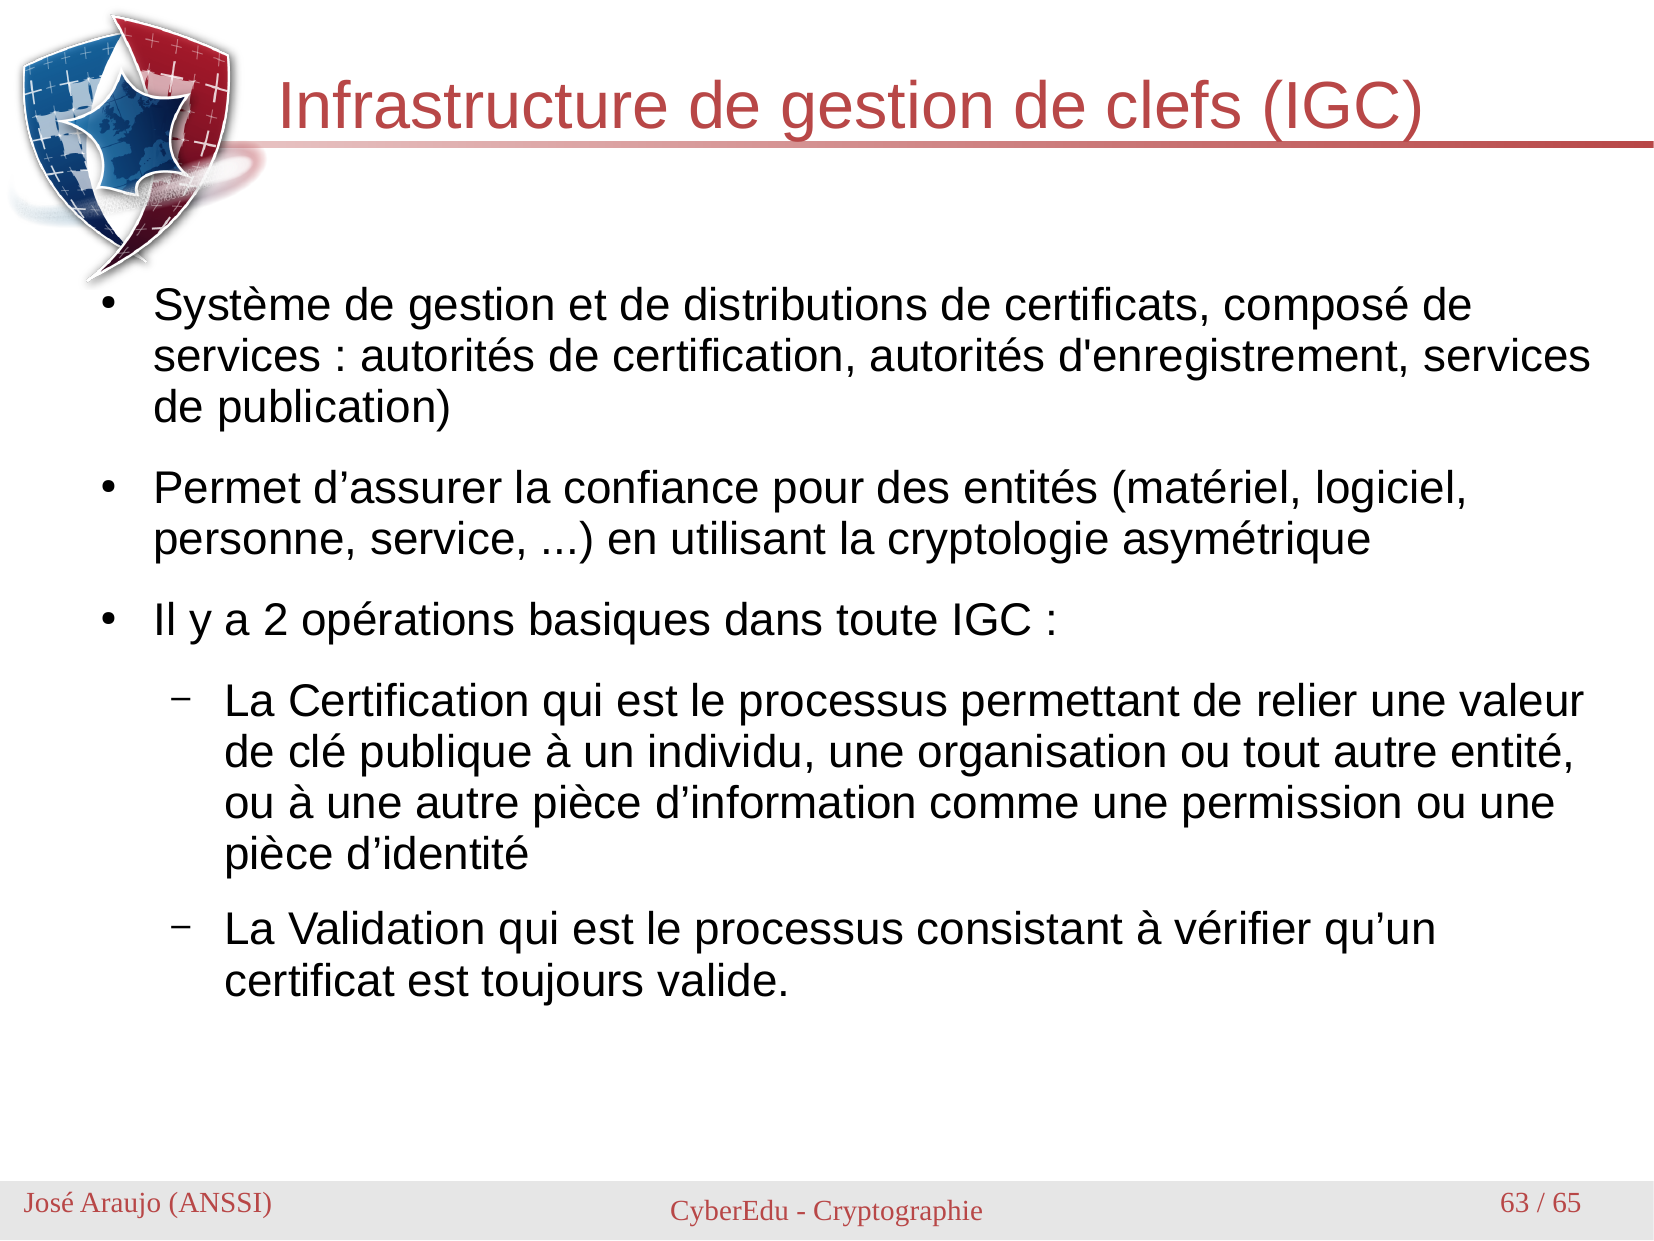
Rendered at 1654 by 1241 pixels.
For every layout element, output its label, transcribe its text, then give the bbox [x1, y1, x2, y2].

picture [0, 0, 272, 290]
list Système de gestion et de distributions de certificats, composé de services : autorités de certification, autorités d'enregistrement, services de publication) Permet d’assurer la confiance pour des entités (matériel, logiciel, personne, service, ...) en utilisant la cryptologie asymétrique Il y a 2 opérations basiques dans toute IGC : La Certification qui est le processus permettant de relier une valeur de clé publique à un individu, une organisation ou tout autre entité, ou à une autre pièce d’information comme une permission ou une pièce d’identité La Validation qui est le processus consistant à vérifier qu’un certificat est toujours valide. [82, 278, 1595, 1170]
title Infrastructure de gestion de clefs (IGC) [277, 49, 1642, 237]
